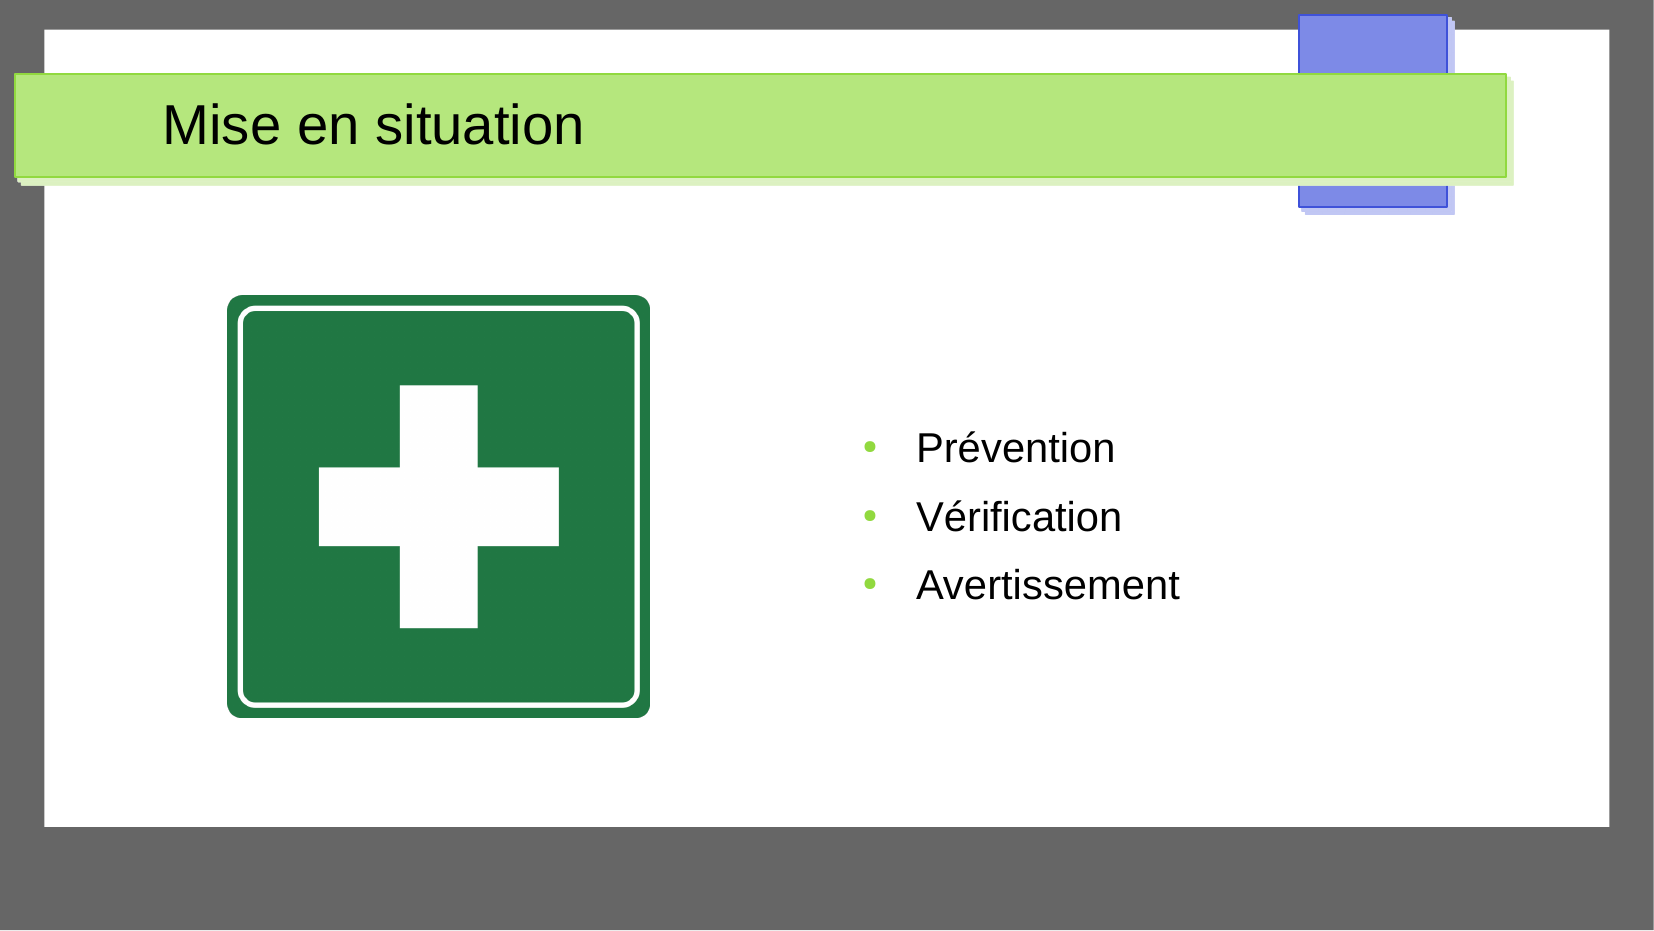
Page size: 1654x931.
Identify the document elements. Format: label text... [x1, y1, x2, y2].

list Prévention Vérification Avertissement [845, 221, 1566, 813]
title Mise en situation [88, 73, 1506, 178]
picture [227, 295, 650, 718]
